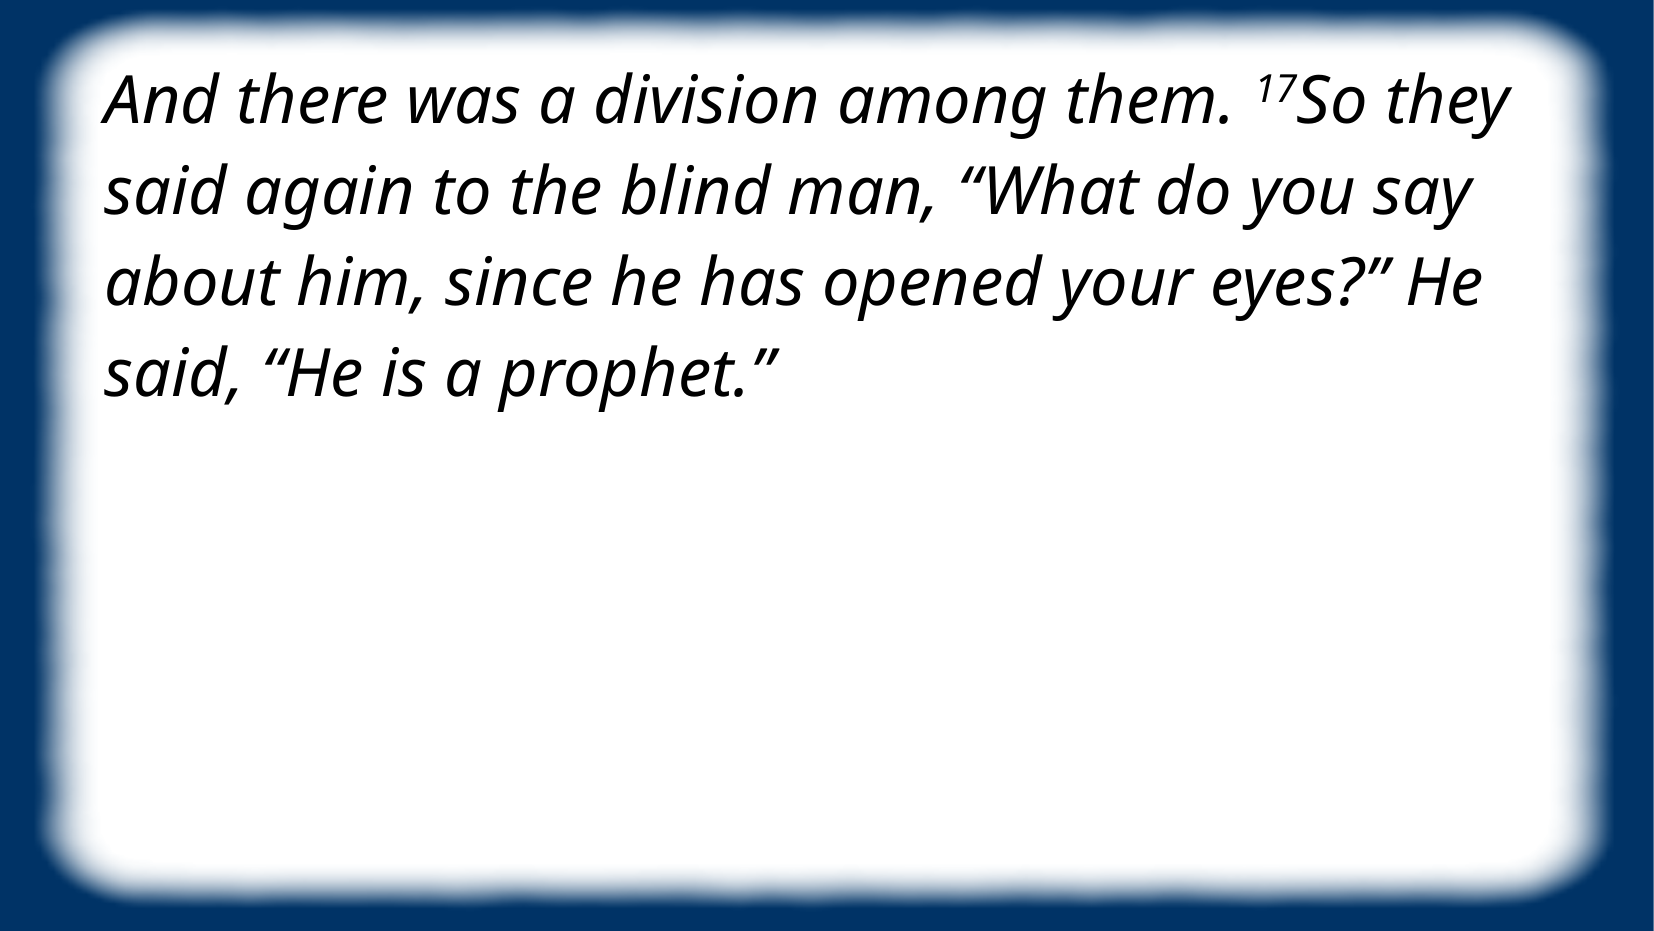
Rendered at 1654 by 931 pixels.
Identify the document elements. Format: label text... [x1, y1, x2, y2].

text_box And there was a division among them. 17So they said again to the blind man, “What do you say about him, since he has opened your eyes?” He said, “He is a prophet.” [90, 45, 1561, 415]
picture [0, 0, 1654, 931]
